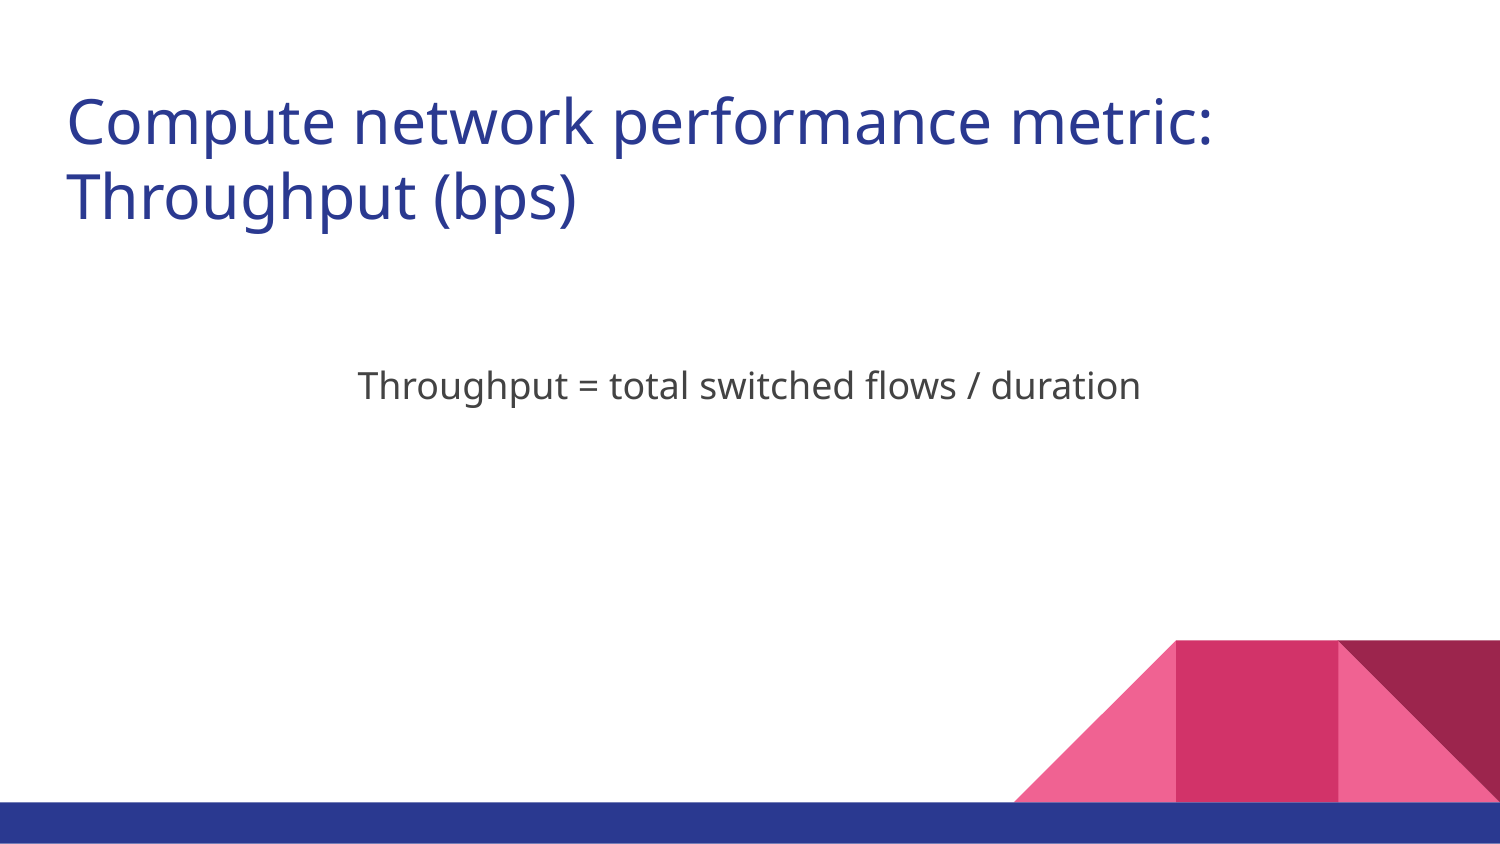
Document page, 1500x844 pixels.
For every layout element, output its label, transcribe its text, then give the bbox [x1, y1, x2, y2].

title Compute network performance metric: Throughput (bps) [51, 67, 1449, 167]
list Throughput = total switched flows / duration [51, 190, 1449, 291]
